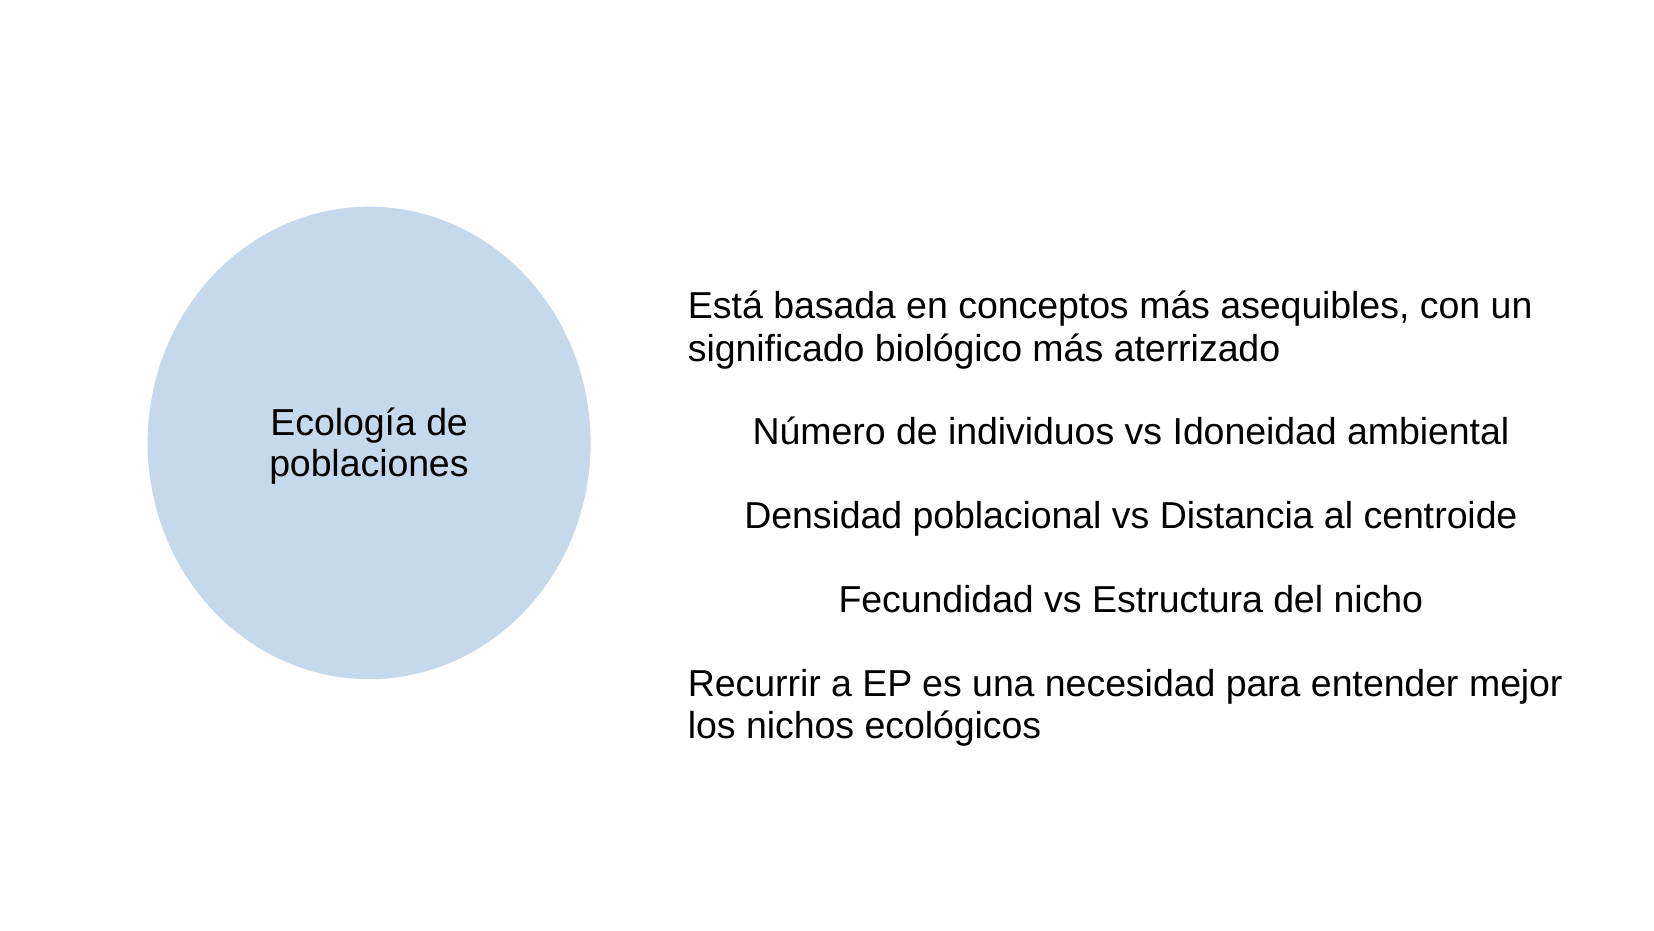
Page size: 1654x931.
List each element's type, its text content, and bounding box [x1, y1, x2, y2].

text_box Está basada en conceptos más asequibles, con un significado biológico más aterrizado Número de individuos vs Idoneidad ambiental Densidad poblacional vs Distancia al centroide Fecundidad vs Estructura del nicho Recurrir a EP es una necesidad para entender mejor los nichos ecológicos [673, 277, 1589, 755]
text_box Ecología de poblaciones [147, 206, 591, 680]
